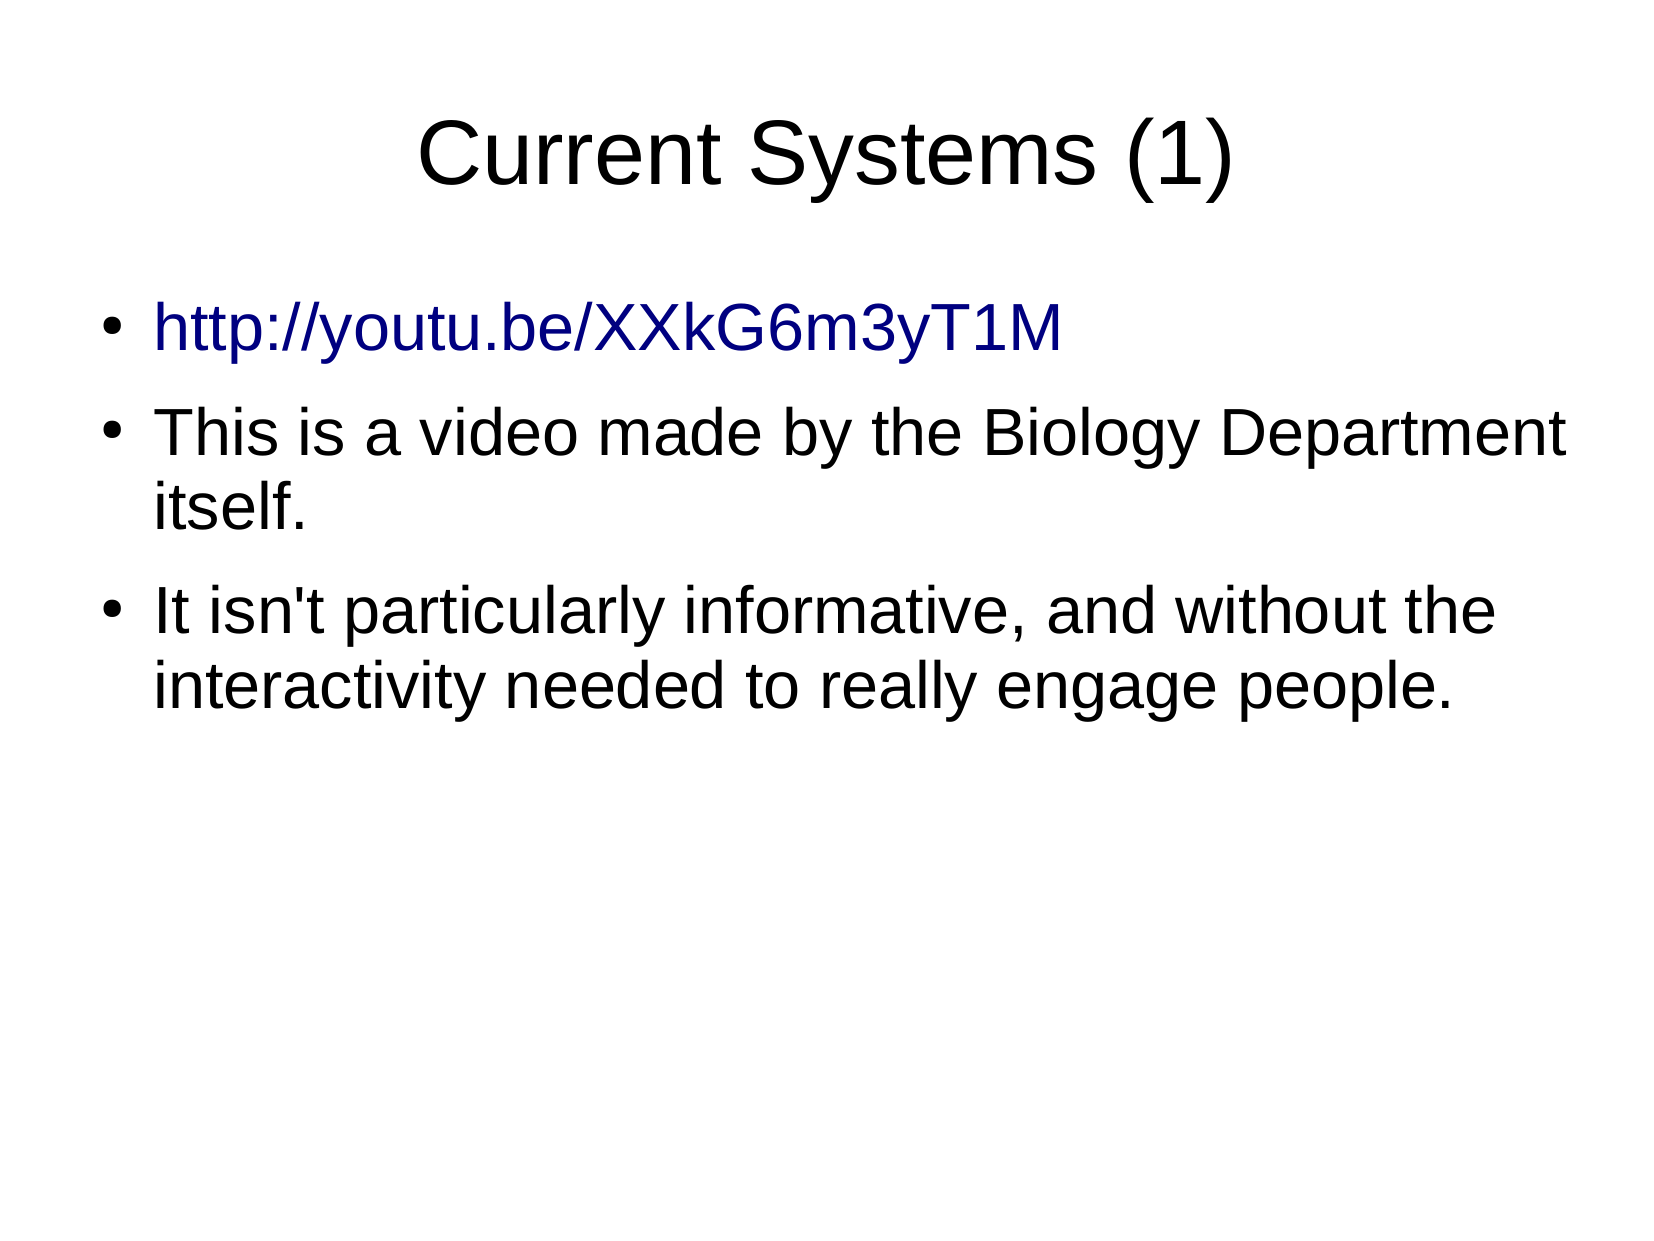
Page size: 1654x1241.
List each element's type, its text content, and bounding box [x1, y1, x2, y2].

list http://youtu.be/XXkG6m3yT1M This is a video made by the Biology Department itself. It isn't particularly informative, and without the interactivity needed to really engage people. [82, 290, 1571, 1109]
title Current Systems (1) [82, 49, 1571, 257]
